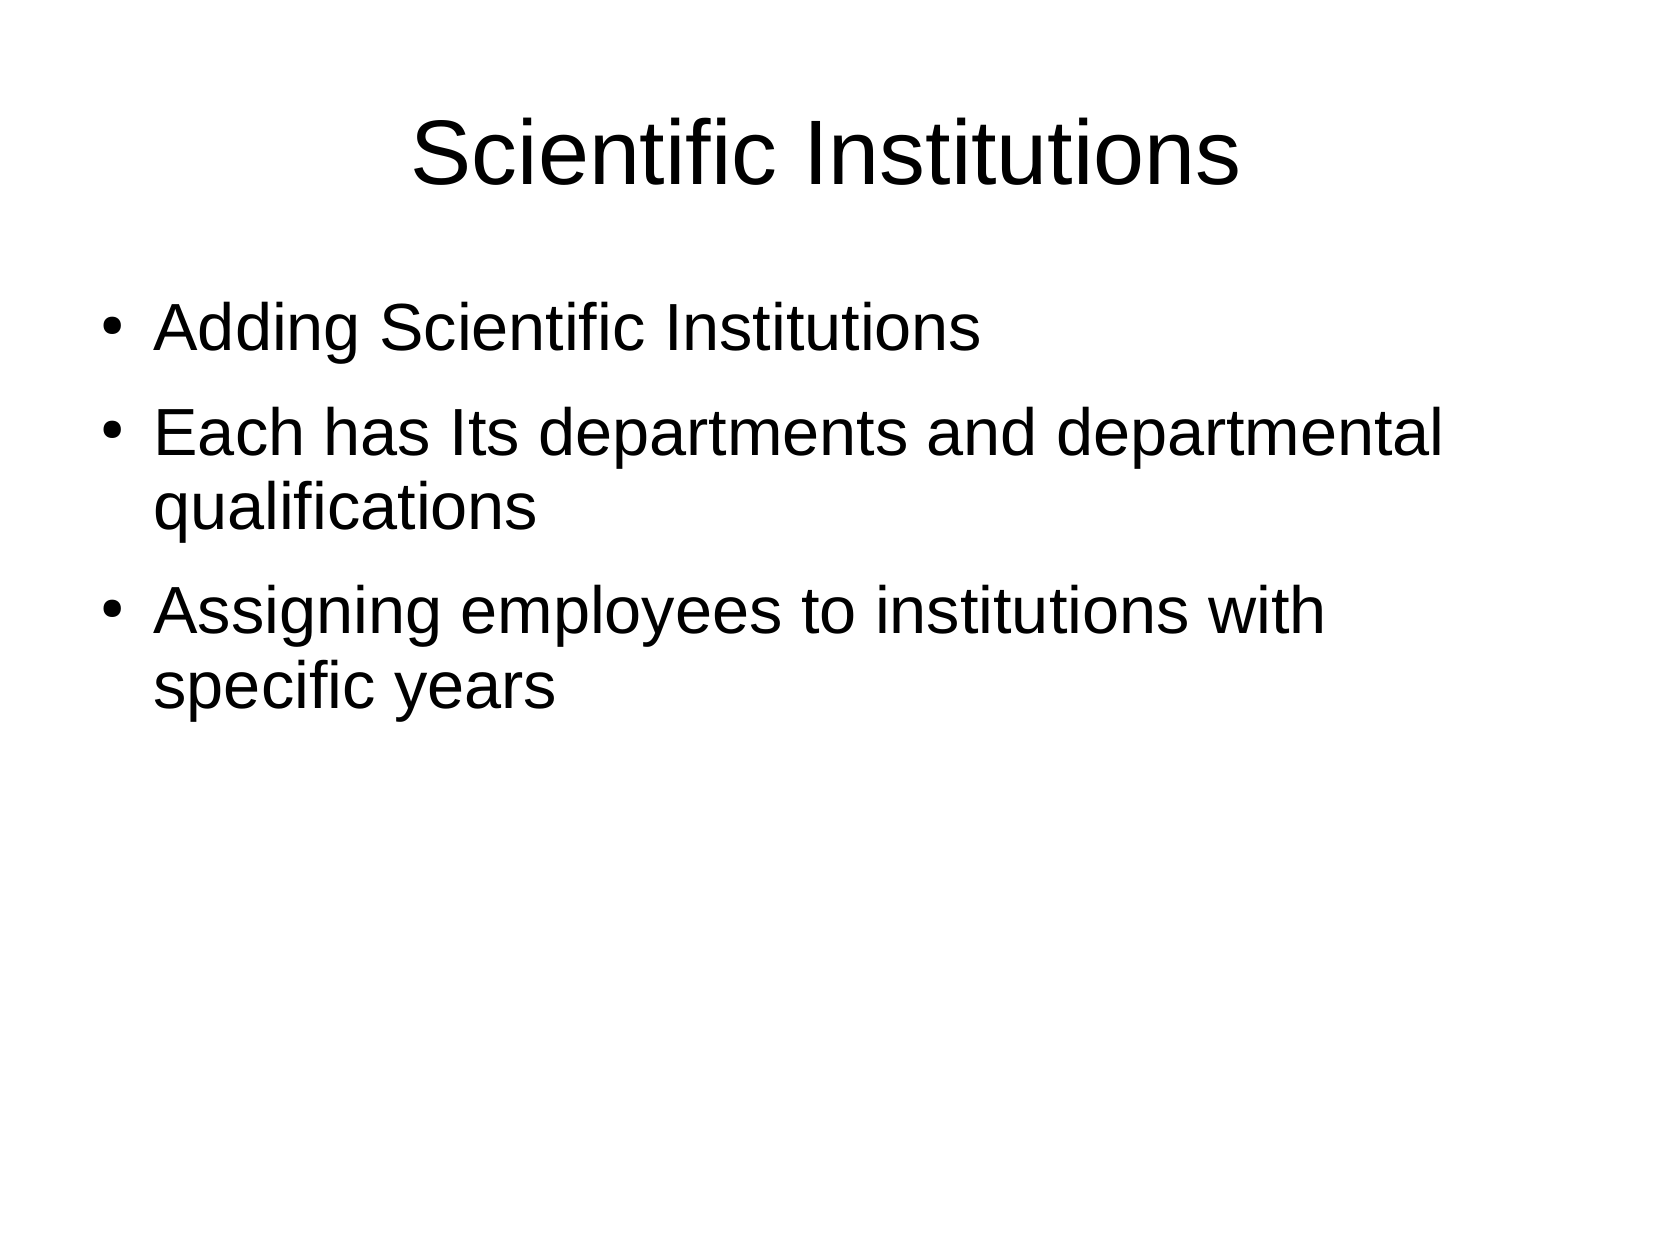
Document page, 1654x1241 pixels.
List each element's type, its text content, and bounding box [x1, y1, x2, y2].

list Adding Scientific Institutions Each has Its departments and departmental qualifications Assigning employees to institutions with specific years [82, 290, 1538, 1010]
title Scientific Institutions [82, 49, 1571, 257]
